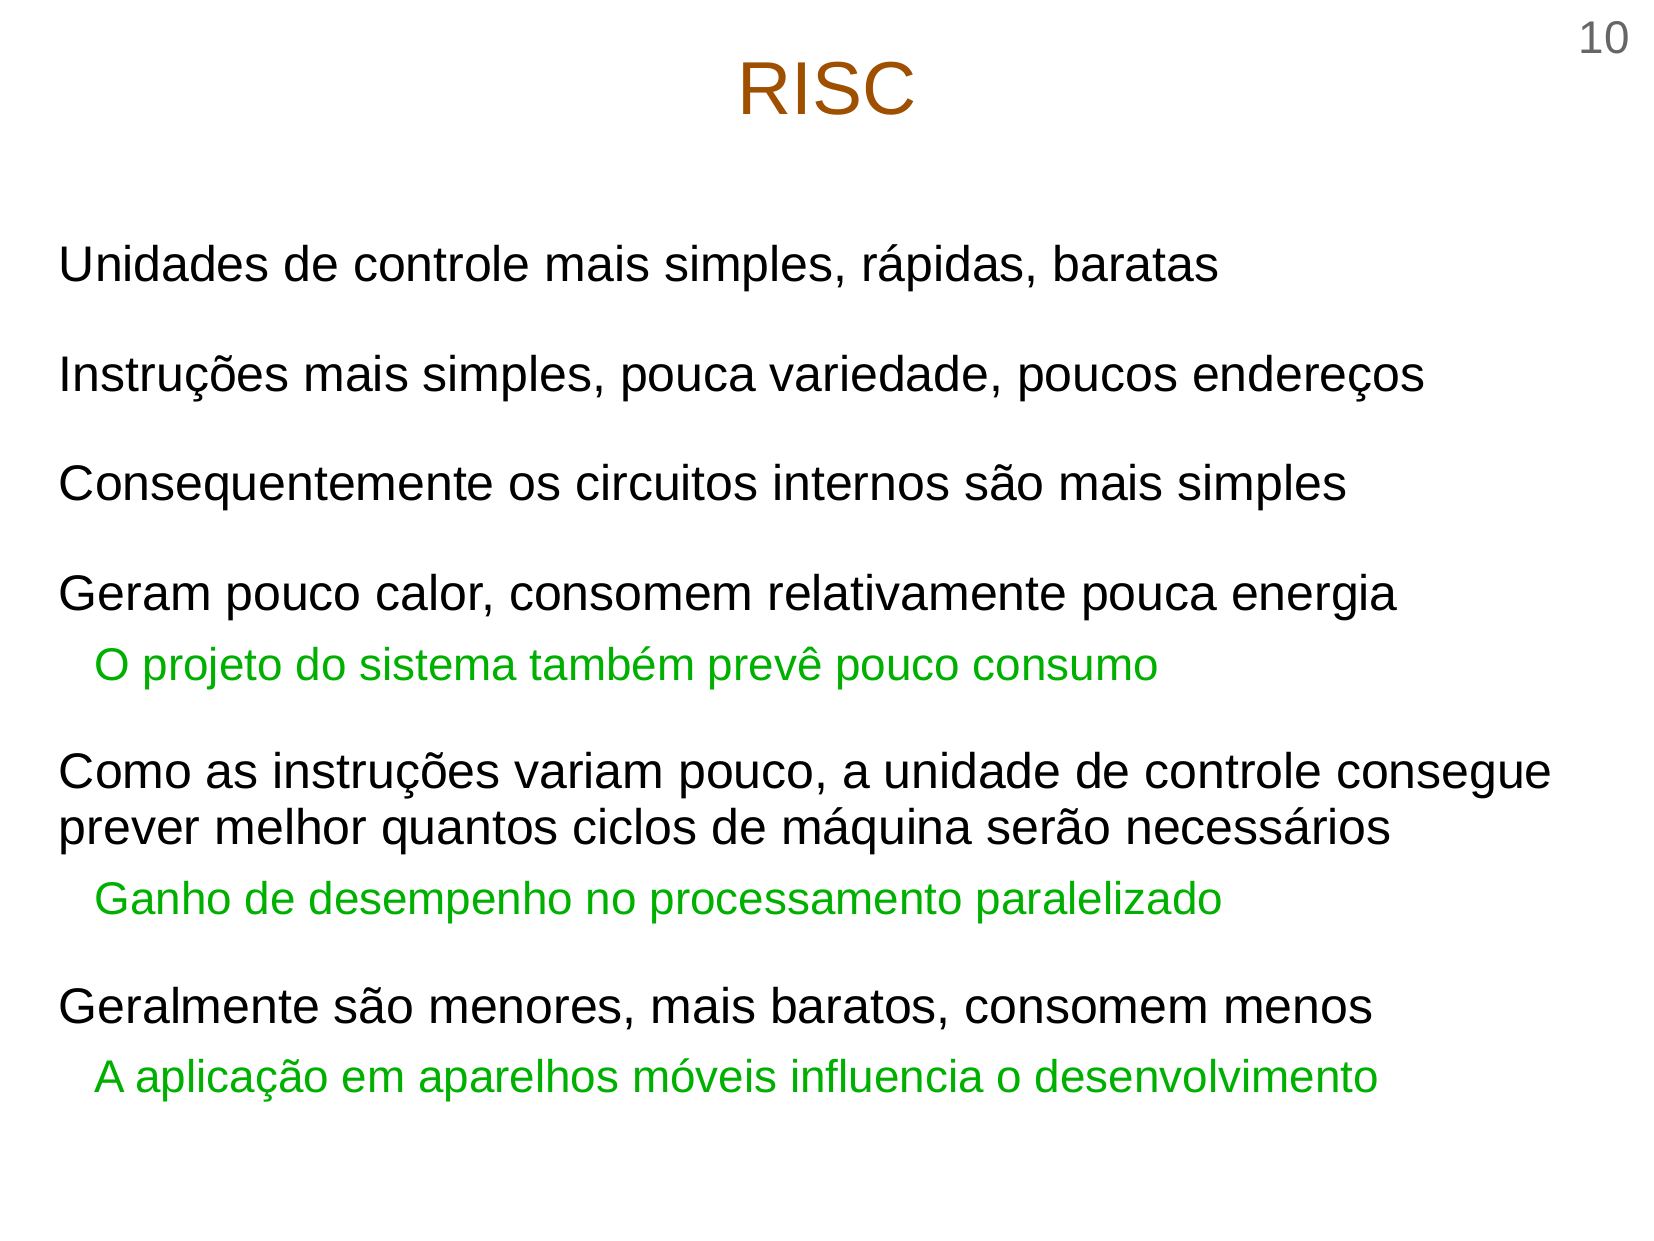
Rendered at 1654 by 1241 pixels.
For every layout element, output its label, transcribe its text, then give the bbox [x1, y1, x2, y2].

title RISC [59, 29, 1595, 148]
list Unidades de controle mais simples, rápidas, baratas Instruções mais simples, pouca variedade, poucos endereços Consequentemente os circuitos internos são mais simples Geram pouco calor, consomem relativamente pouca energia O projeto do sistema também prevê pouco consumo Como as instruções variam pouco, a unidade de controle consegue prever melhor quantos ciclos de máquina serão necessários Ganho de desempenho no processamento paralelizado Geralmente são menores, mais baratos, consomem menos A aplicação em aparelhos móveis influencia o desenvolvimento [59, 236, 1595, 1211]
